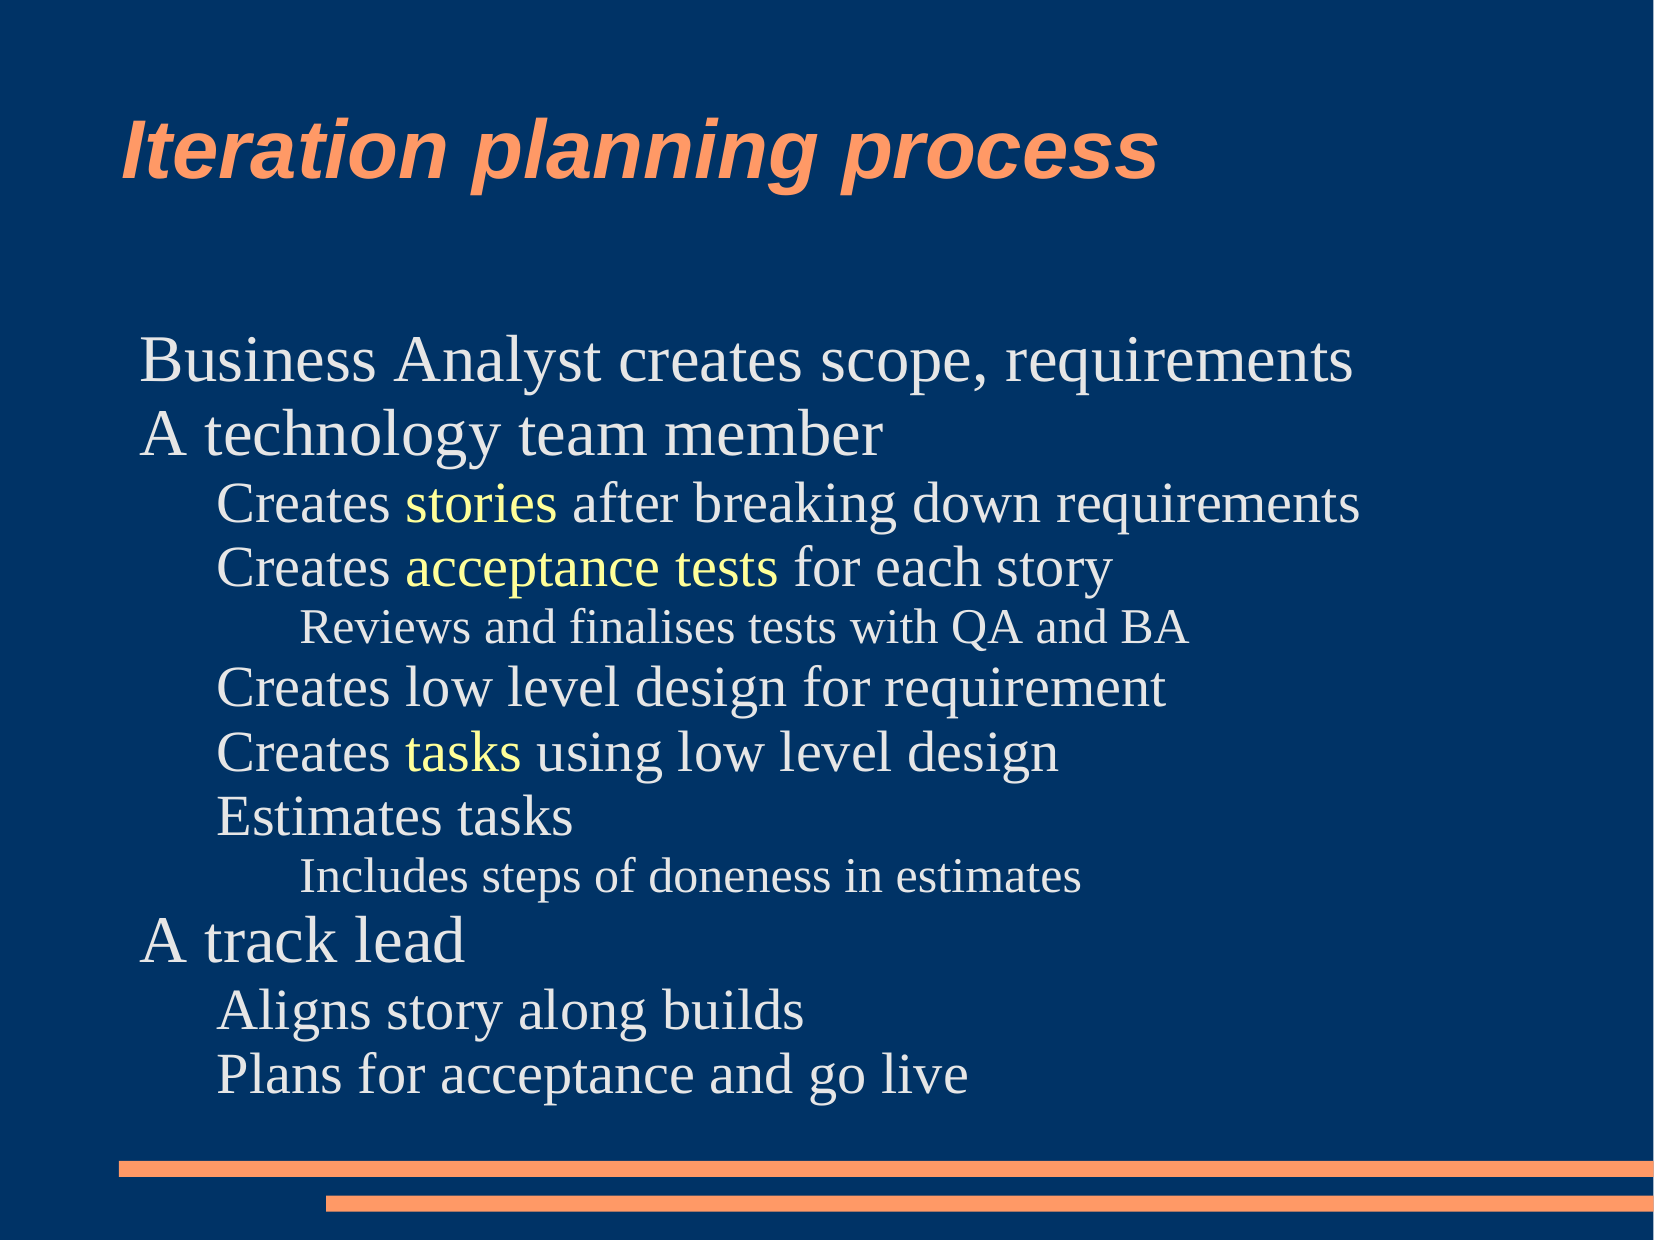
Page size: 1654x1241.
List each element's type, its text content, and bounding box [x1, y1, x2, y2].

title Iteration planning process [121, 46, 1534, 254]
list Business Analyst creates scope, requirements A technology team member Creates stories after breaking down requirements Creates acceptance tests for each story Reviews and finalises tests with QA and BA Creates low level design for requirement Creates tasks using low level design Estimates tasks Includes steps of doneness in estimates A track lead Aligns story along builds Plans for acceptance and go live [122, 322, 1562, 1222]
